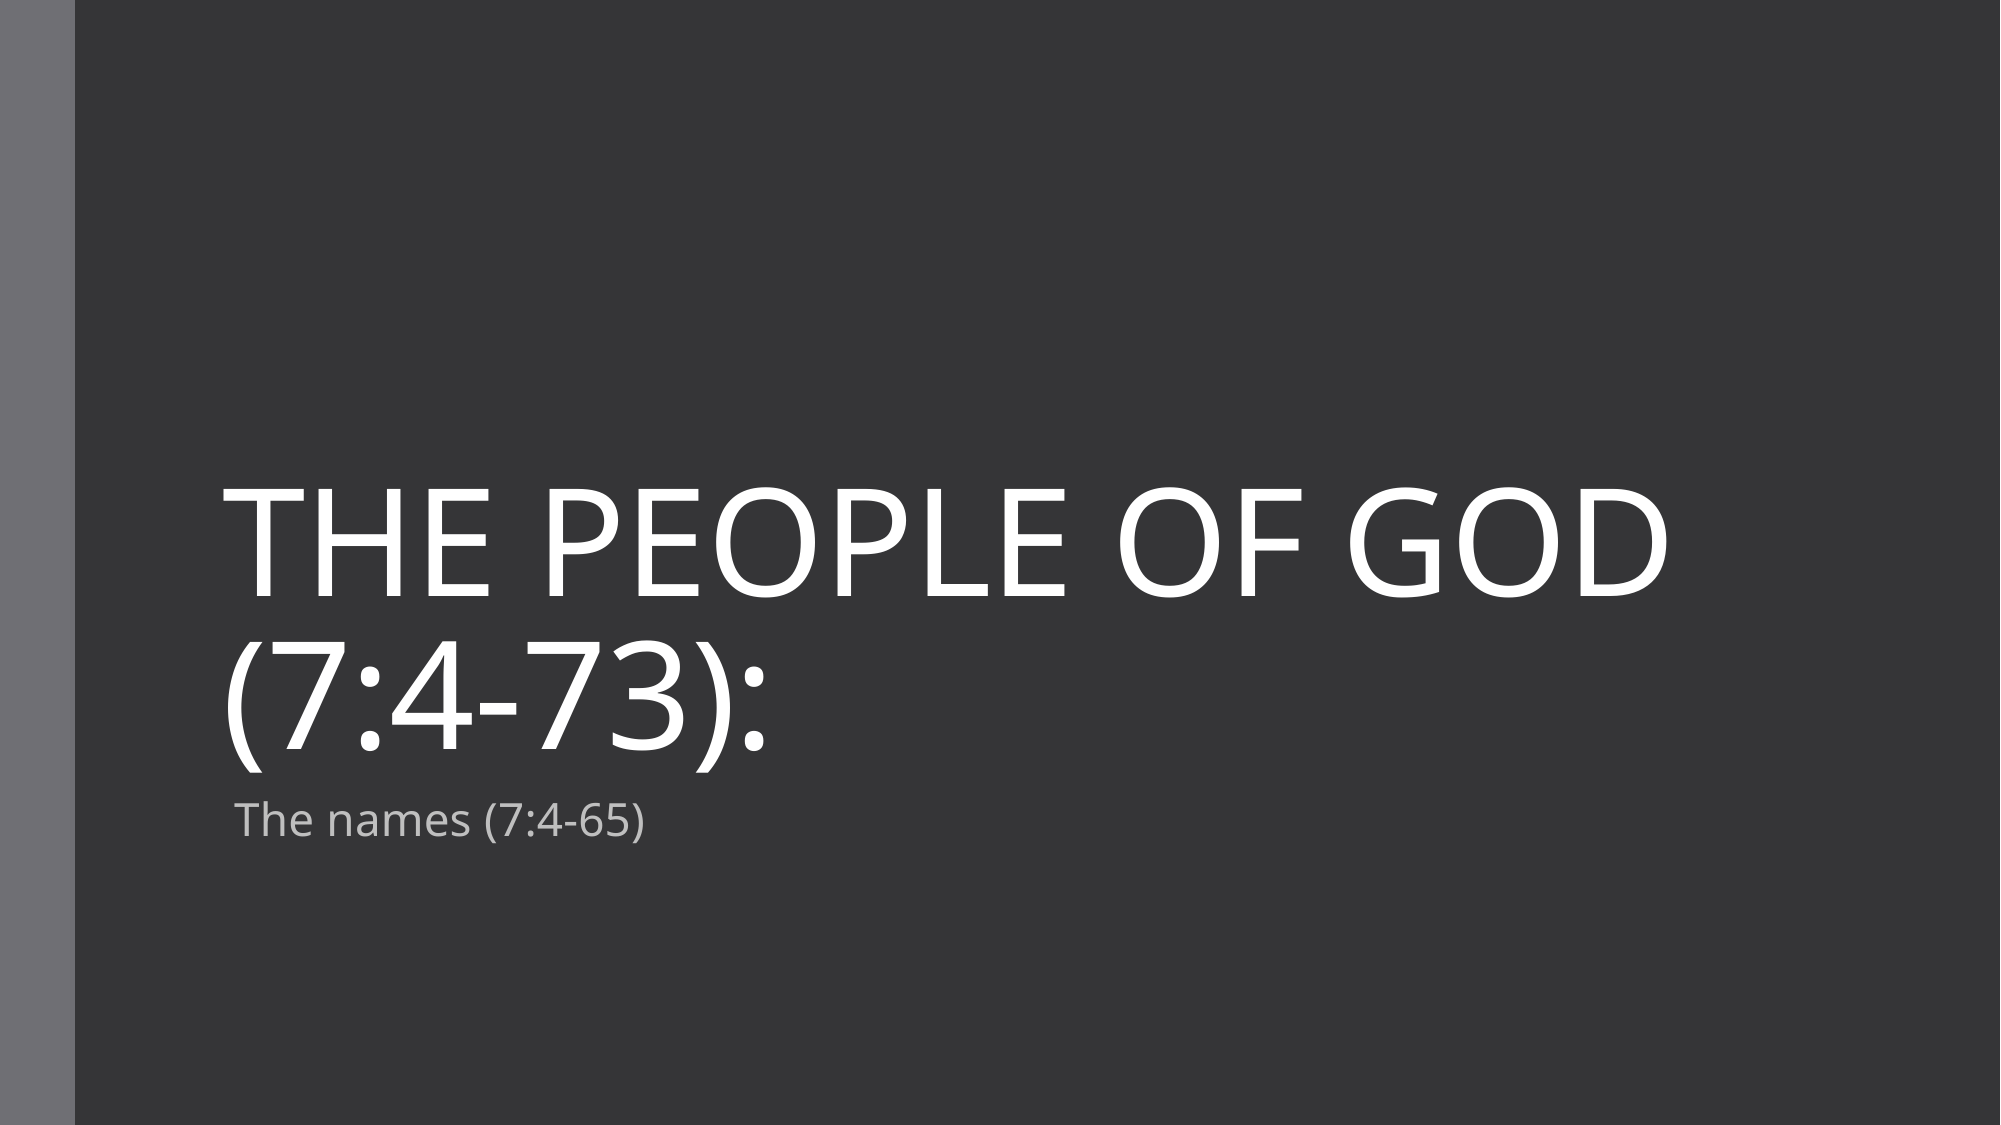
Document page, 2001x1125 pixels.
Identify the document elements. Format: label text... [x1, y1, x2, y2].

title THE PEOPLE OF GOD (7:4-73): [206, 124, 1752, 787]
subtitle The names (7:4-65) [206, 787, 1752, 1066]
